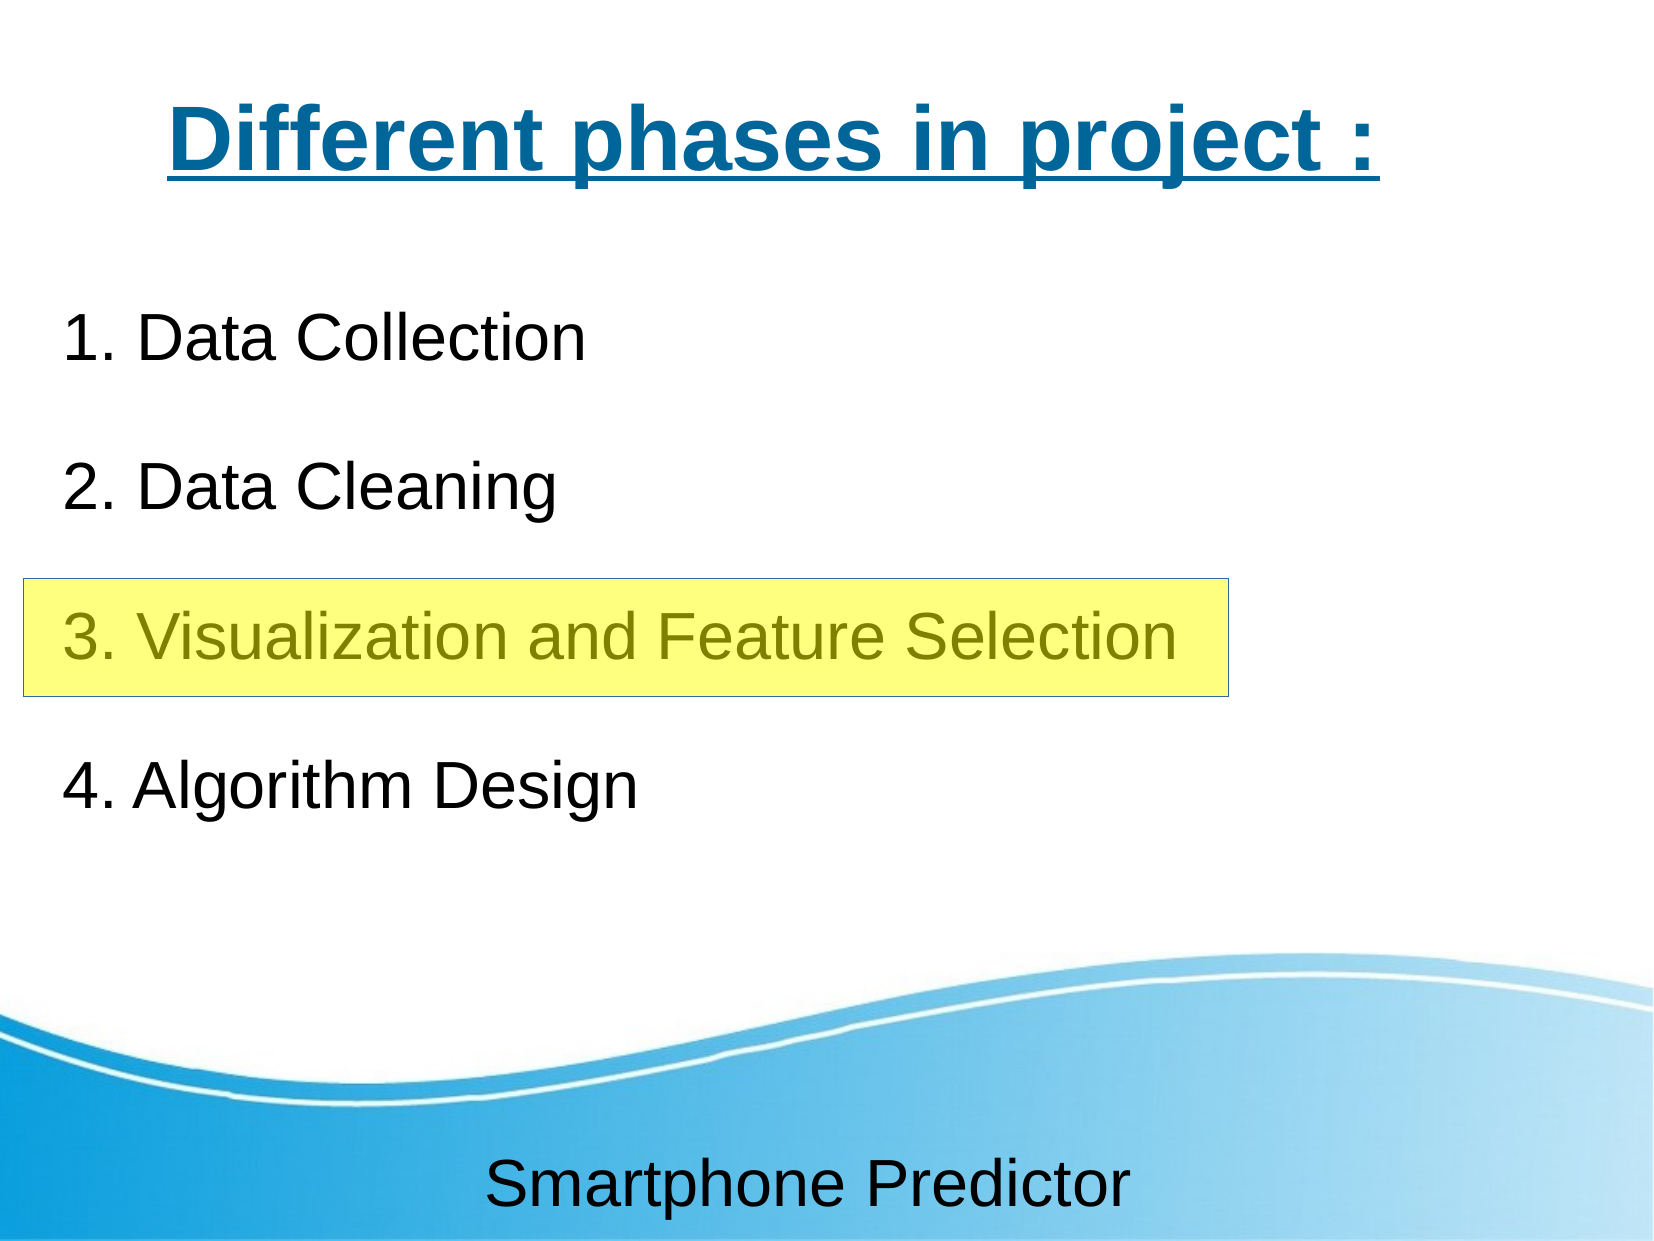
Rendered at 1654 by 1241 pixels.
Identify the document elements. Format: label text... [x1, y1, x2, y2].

list Smartphone Predictor [413, 1145, 1264, 1231]
text_box [23, 578, 1229, 697]
title Different phases in project : [106, 35, 1441, 243]
text_box 1. Data Collection 2. Data Cleaning 3. Visualization and Feature Selection 4. Algorithm Design [47, 292, 1193, 578]
text_box 1. Data Collection 2. Data Cleaning 3. Visualization and Feature Selection 4. Algorithm Design [47, 697, 1193, 827]
picture [0, 952, 1654, 1241]
